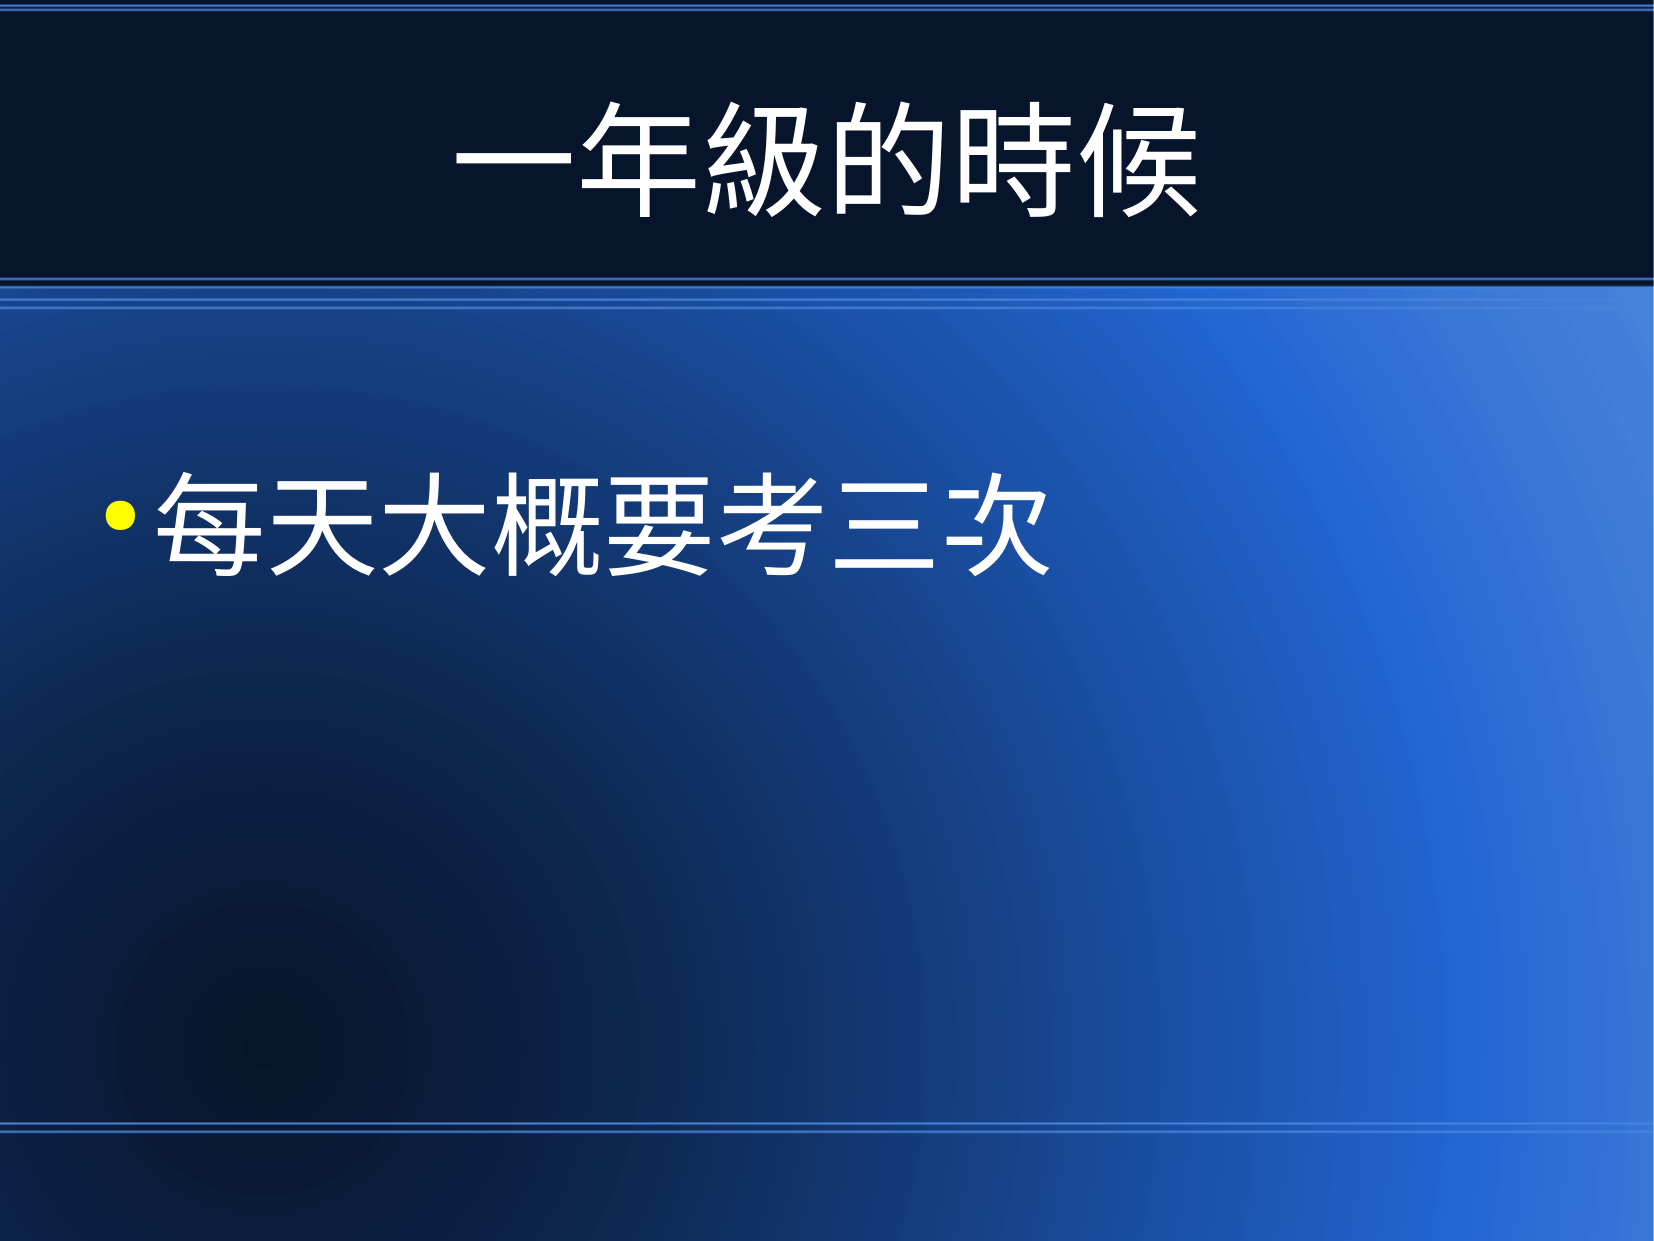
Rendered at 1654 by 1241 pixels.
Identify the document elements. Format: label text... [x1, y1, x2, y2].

title 一年級的時候 [82, 49, 1571, 257]
picture [0, 0, 1654, 1241]
list 每天大概要考三次 [82, 355, 1571, 1241]
